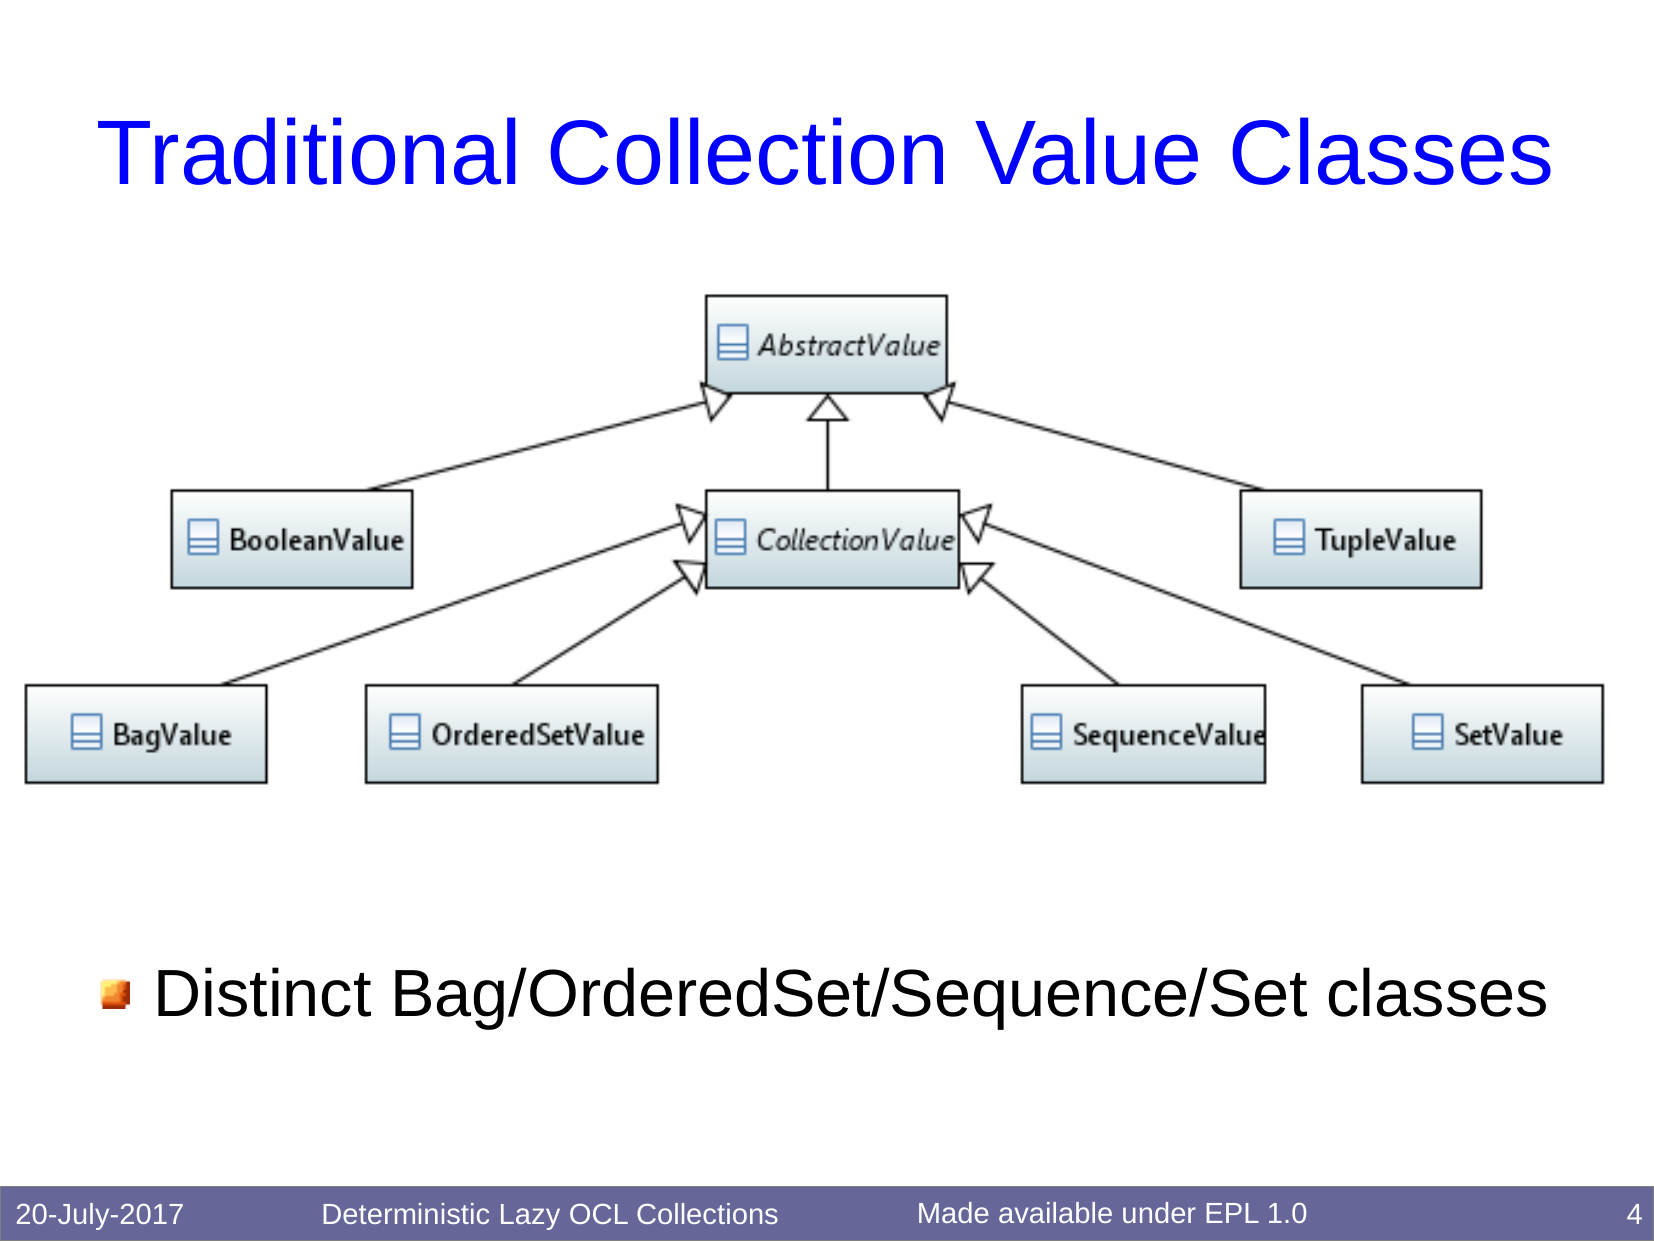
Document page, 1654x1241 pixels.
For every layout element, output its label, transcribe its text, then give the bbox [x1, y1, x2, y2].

picture [0, 271, 1629, 809]
list Distinct Bag/OrderedSet/Sequence/Set classes [82, 956, 1556, 1241]
title Traditional Collection Value Classes [82, 49, 1571, 257]
